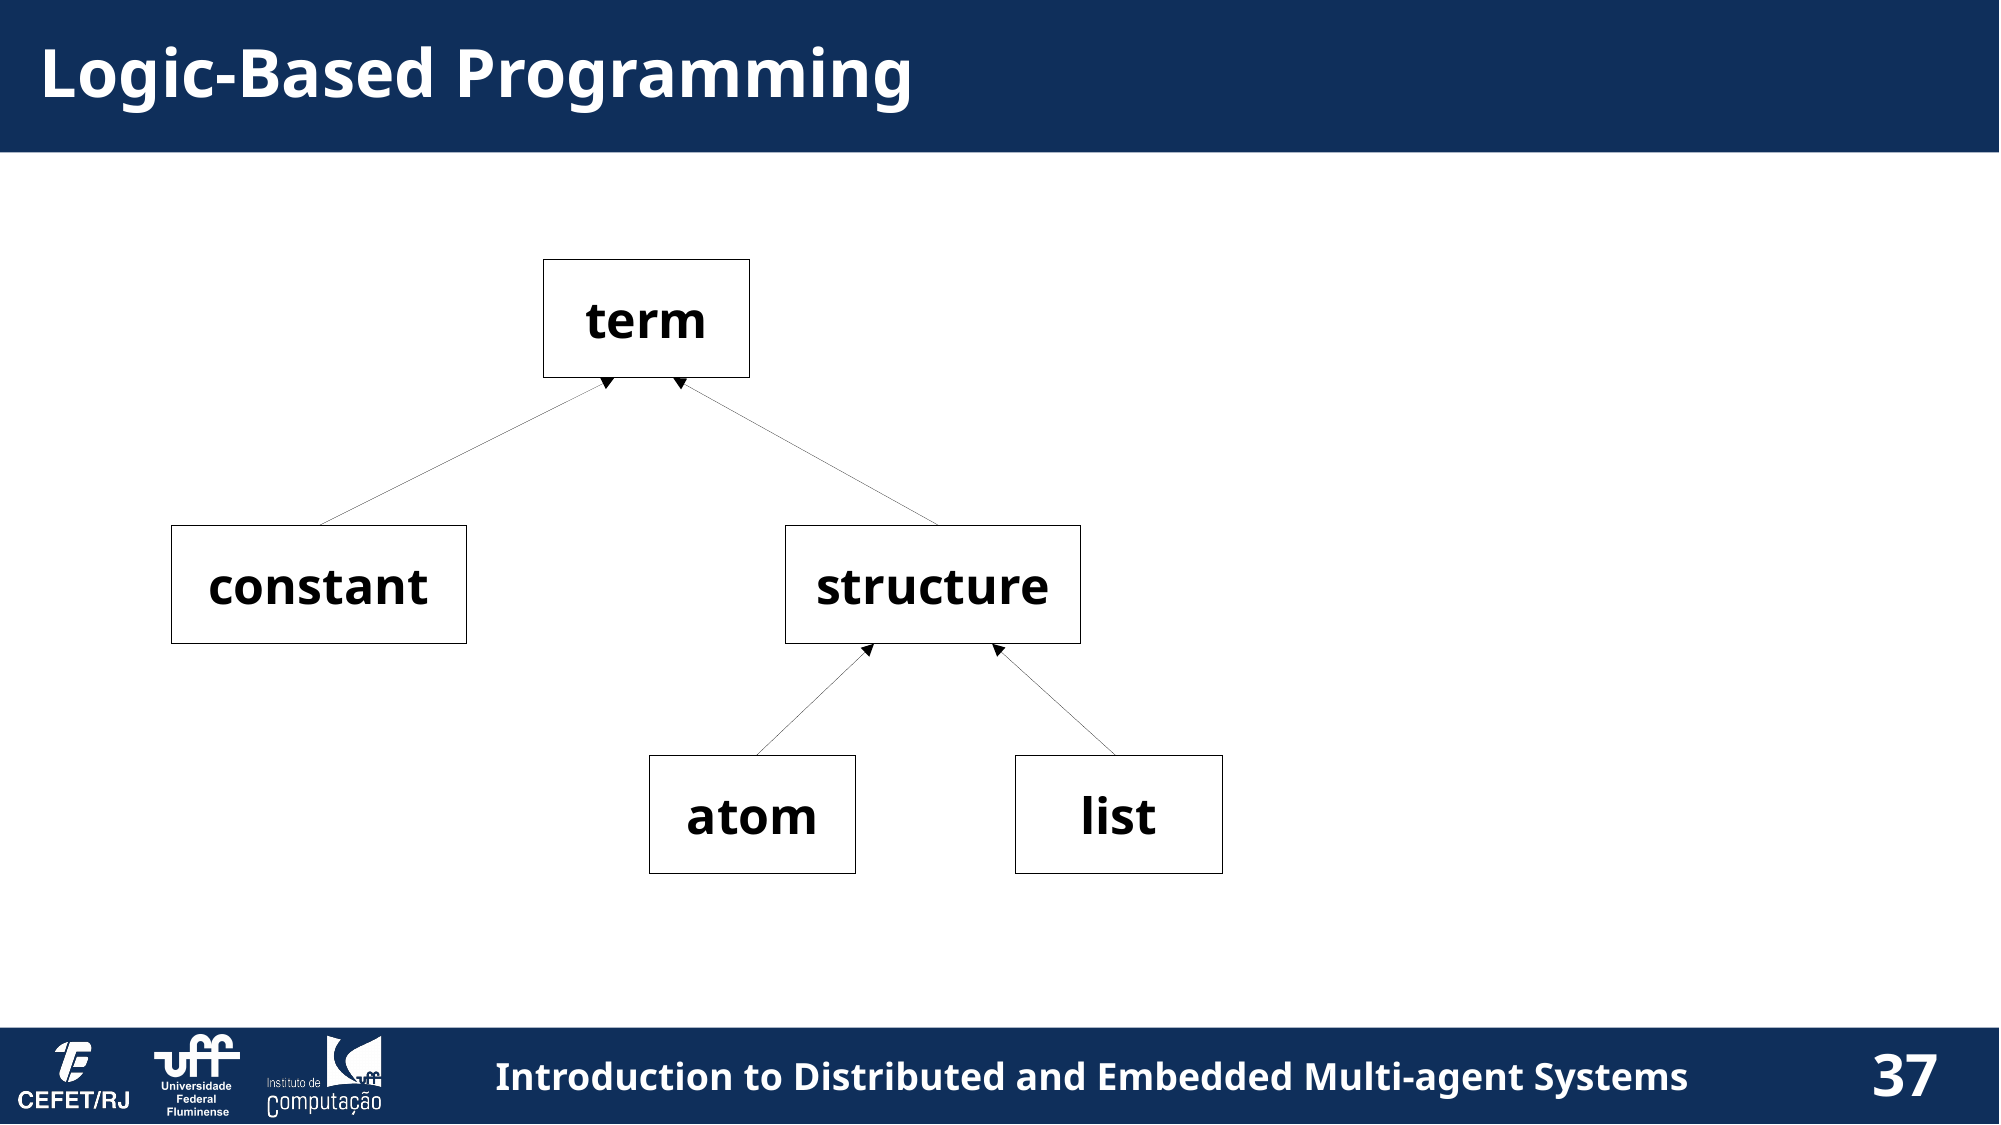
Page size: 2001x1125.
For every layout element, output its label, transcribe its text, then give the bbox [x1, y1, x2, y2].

text_box constant [171, 525, 467, 644]
text_box structure [785, 525, 1081, 644]
text_box term [543, 259, 750, 378]
text_box list [1015, 755, 1223, 874]
text_box atom [649, 755, 856, 874]
picture [153, 1033, 241, 1121]
picture [265, 1033, 383, 1118]
text_box Logic-Based Programming [25, 23, 1999, 119]
picture [18, 1021, 129, 1125]
